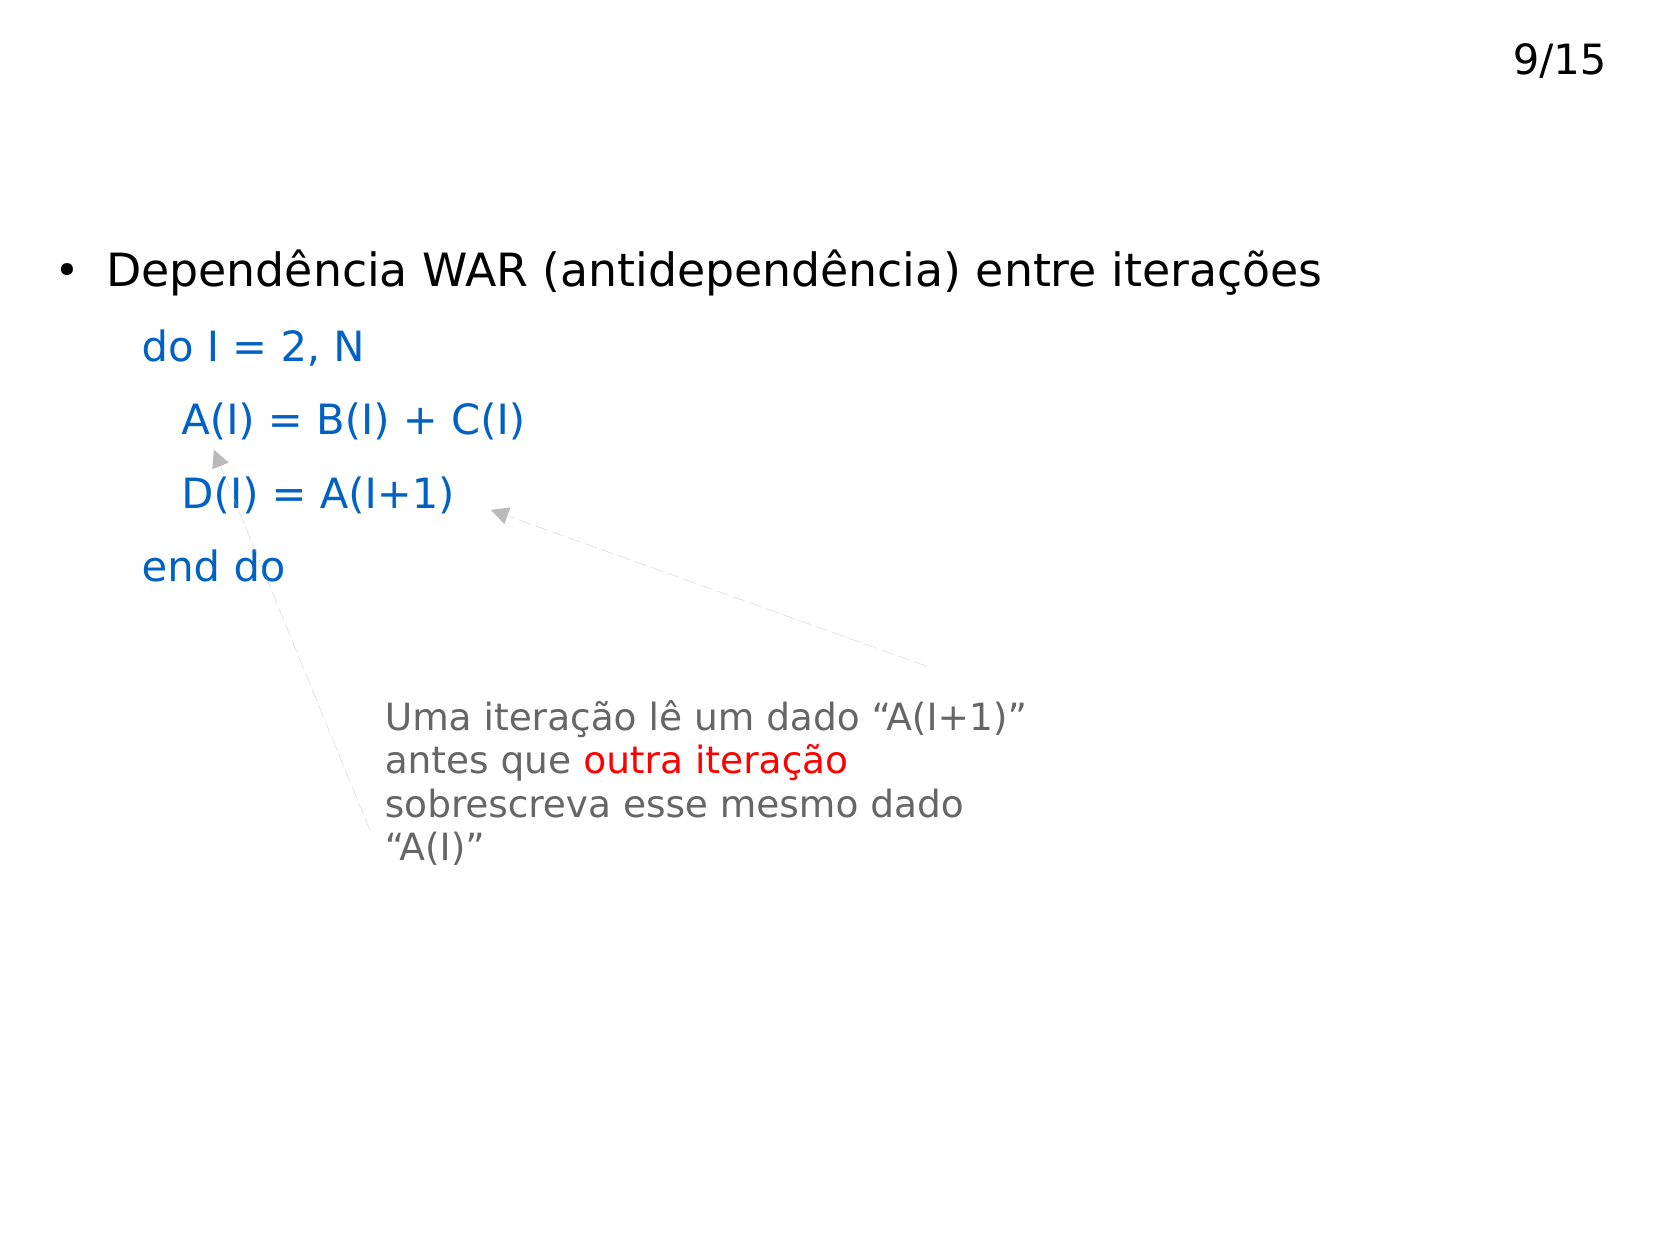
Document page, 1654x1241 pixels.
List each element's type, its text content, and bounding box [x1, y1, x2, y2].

text_box Uma iteração lê um dado “A(I+1)” antes que outra iteração sobrescreva esse mesmo dado “A(I)” [370, 688, 1059, 1182]
list Dependência WAR (antidependência) entre iterações do I = 2, N A(I) = B(I) + C(I) D(I) = A(I+1) end do [59, 236, 1595, 1211]
